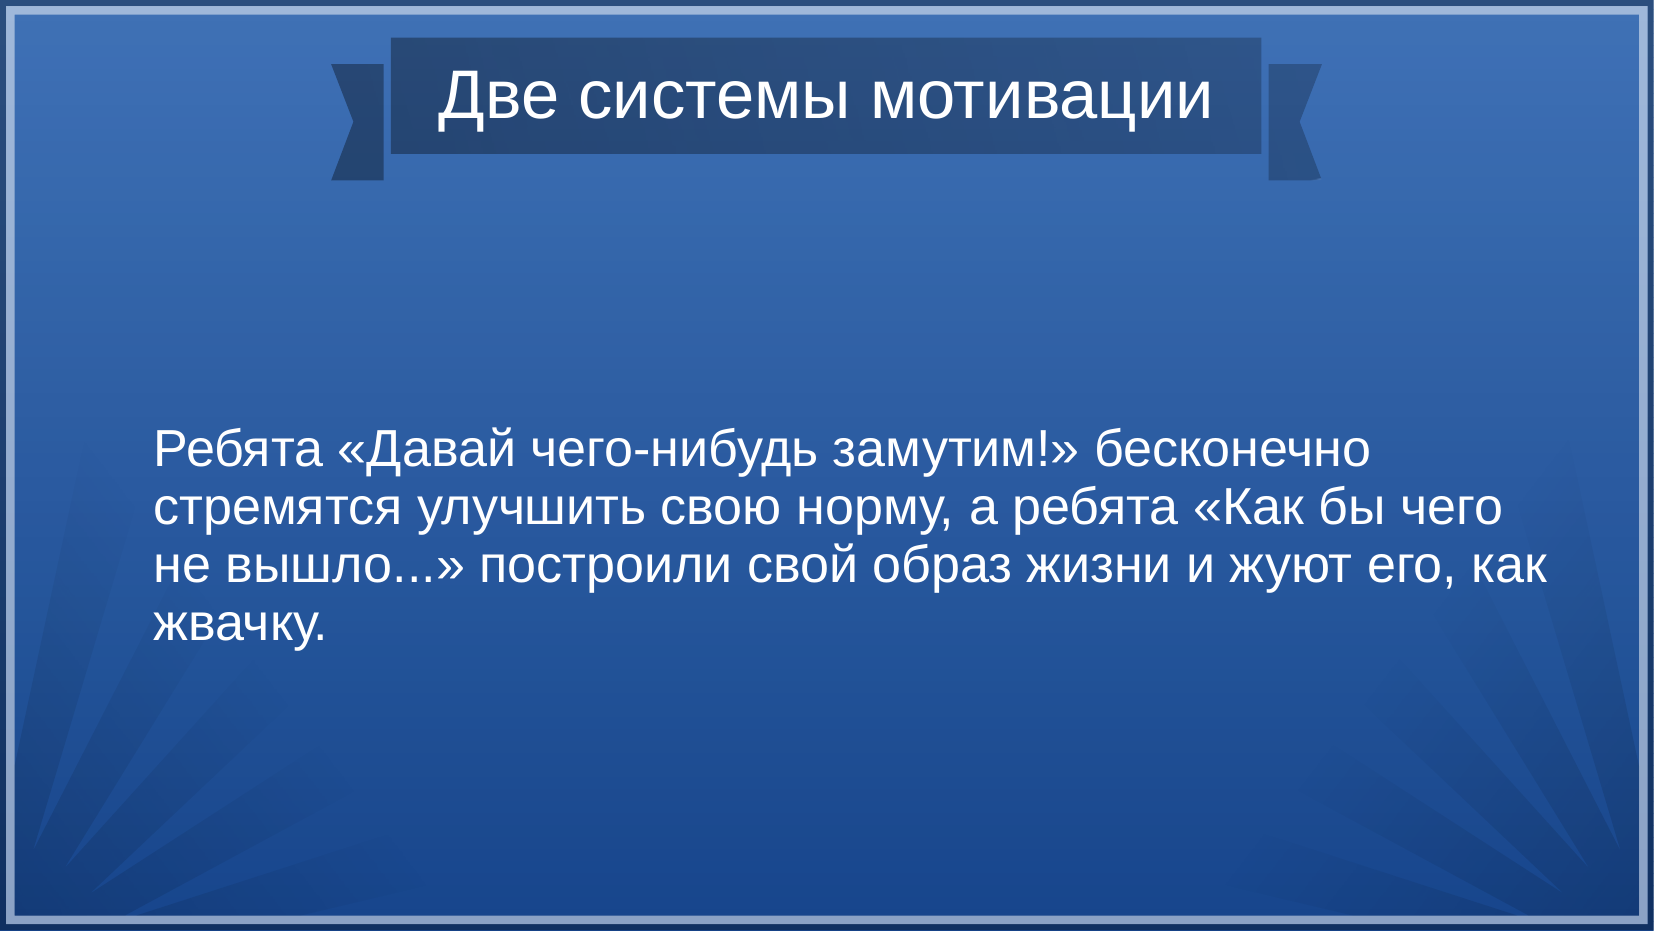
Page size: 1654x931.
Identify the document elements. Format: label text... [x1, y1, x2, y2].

title Две системы мотивации [389, 35, 1264, 154]
list Ребята «Давай чего-нибудь замутим!» бесконечно стремятся улучшить свою норму, а ребята «Как бы чего не вышло...» построили свой образ жизни и жуют его, как жвачку. [82, 224, 1571, 848]
